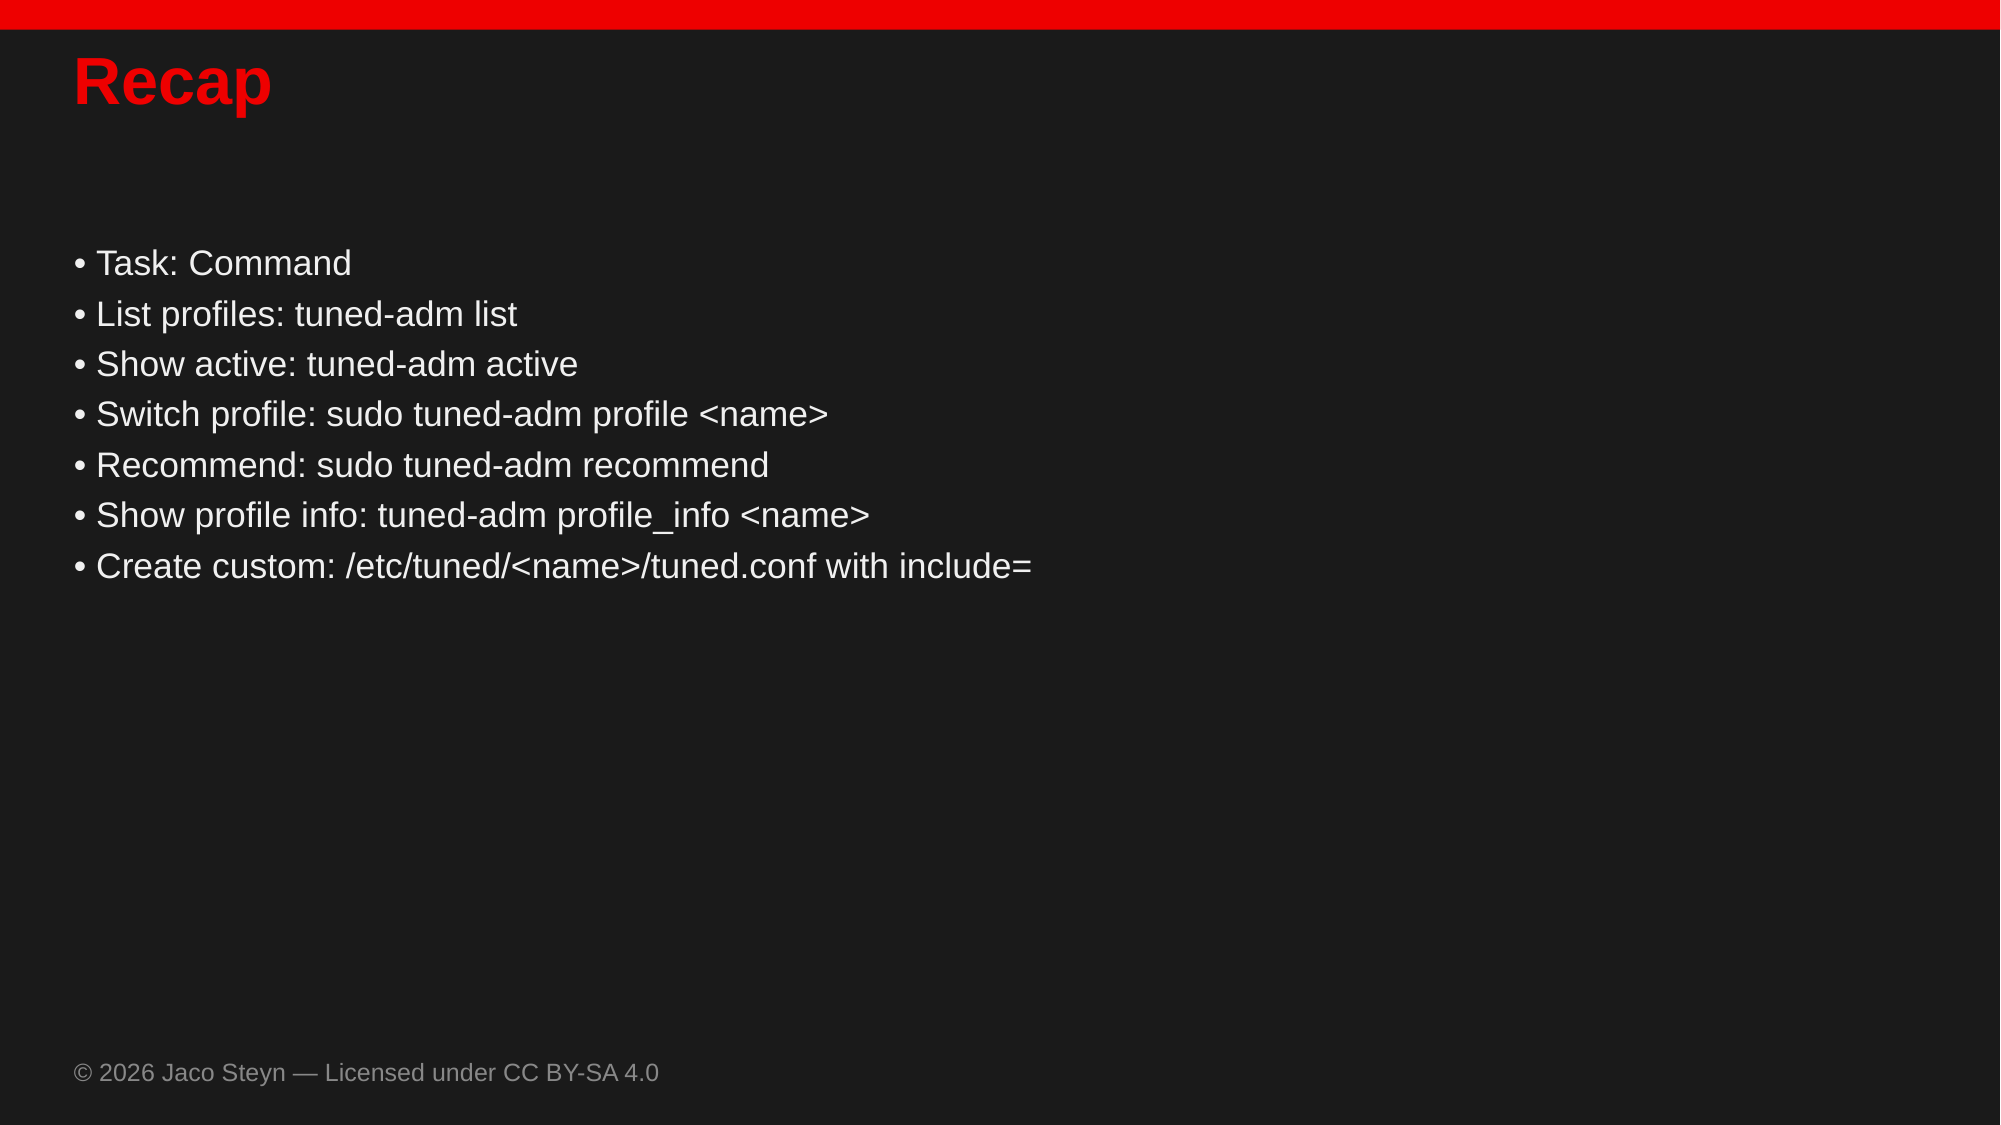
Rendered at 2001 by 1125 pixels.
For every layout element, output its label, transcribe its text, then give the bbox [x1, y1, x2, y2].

text_box [0, 0, 2001, 30]
text_box Recap [59, 36, 1942, 208]
text_box • Task: Command • List profiles: tuned-adm list • Show active: tuned-adm active • Switch profile: sudo tuned-adm profile <name> • Recommend: sudo tuned-adm recommend • Show profile info: tuned-adm profile_info <name> • Create custom: /etc/tuned/<name>/tuned.conf with include= [59, 236, 1942, 1037]
text_box © 2026 Jaco Steyn — Licensed under CC BY-SA 4.0 [59, 1051, 1942, 1093]
